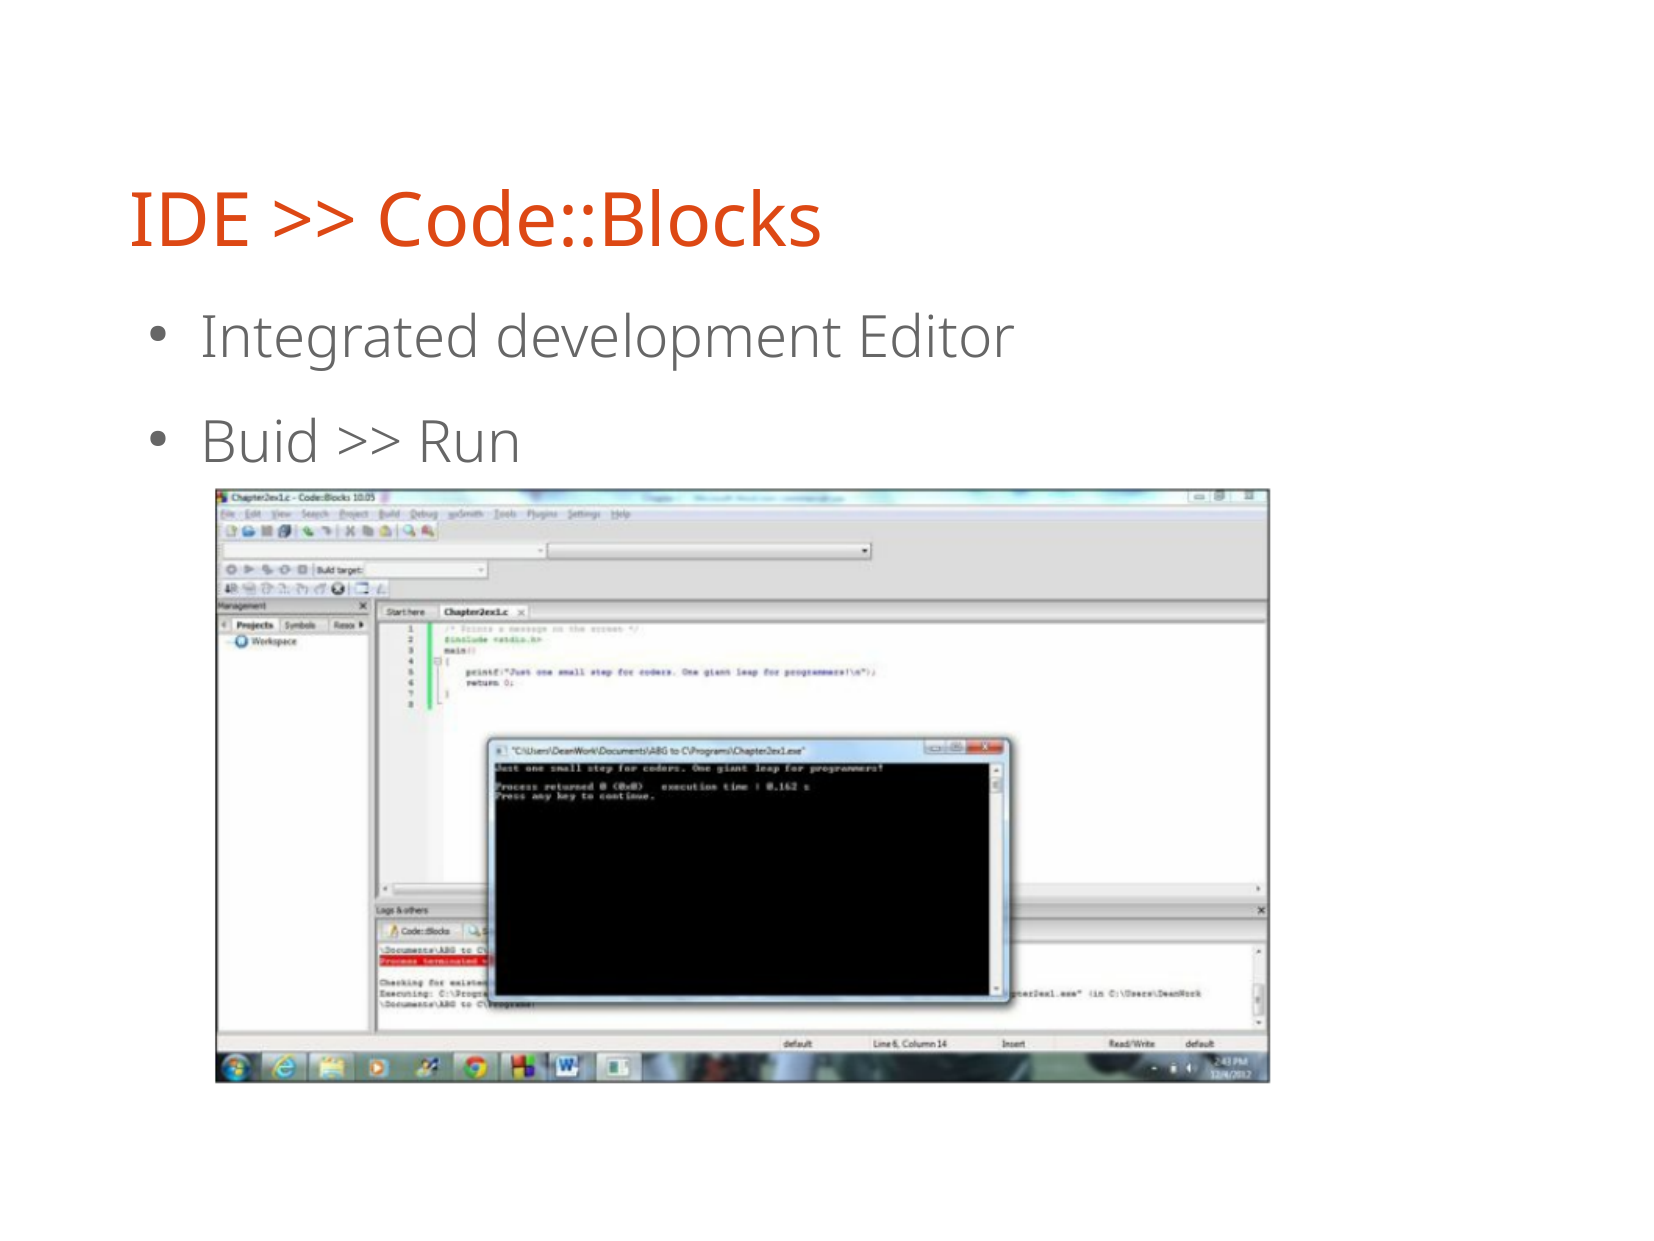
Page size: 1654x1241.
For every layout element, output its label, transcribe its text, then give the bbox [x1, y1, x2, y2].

title IDE >> Code::Blocks [129, 153, 1518, 281]
picture [214, 484, 1272, 1085]
list Integrated development Editor Buid >> Run [129, 295, 1518, 1010]
